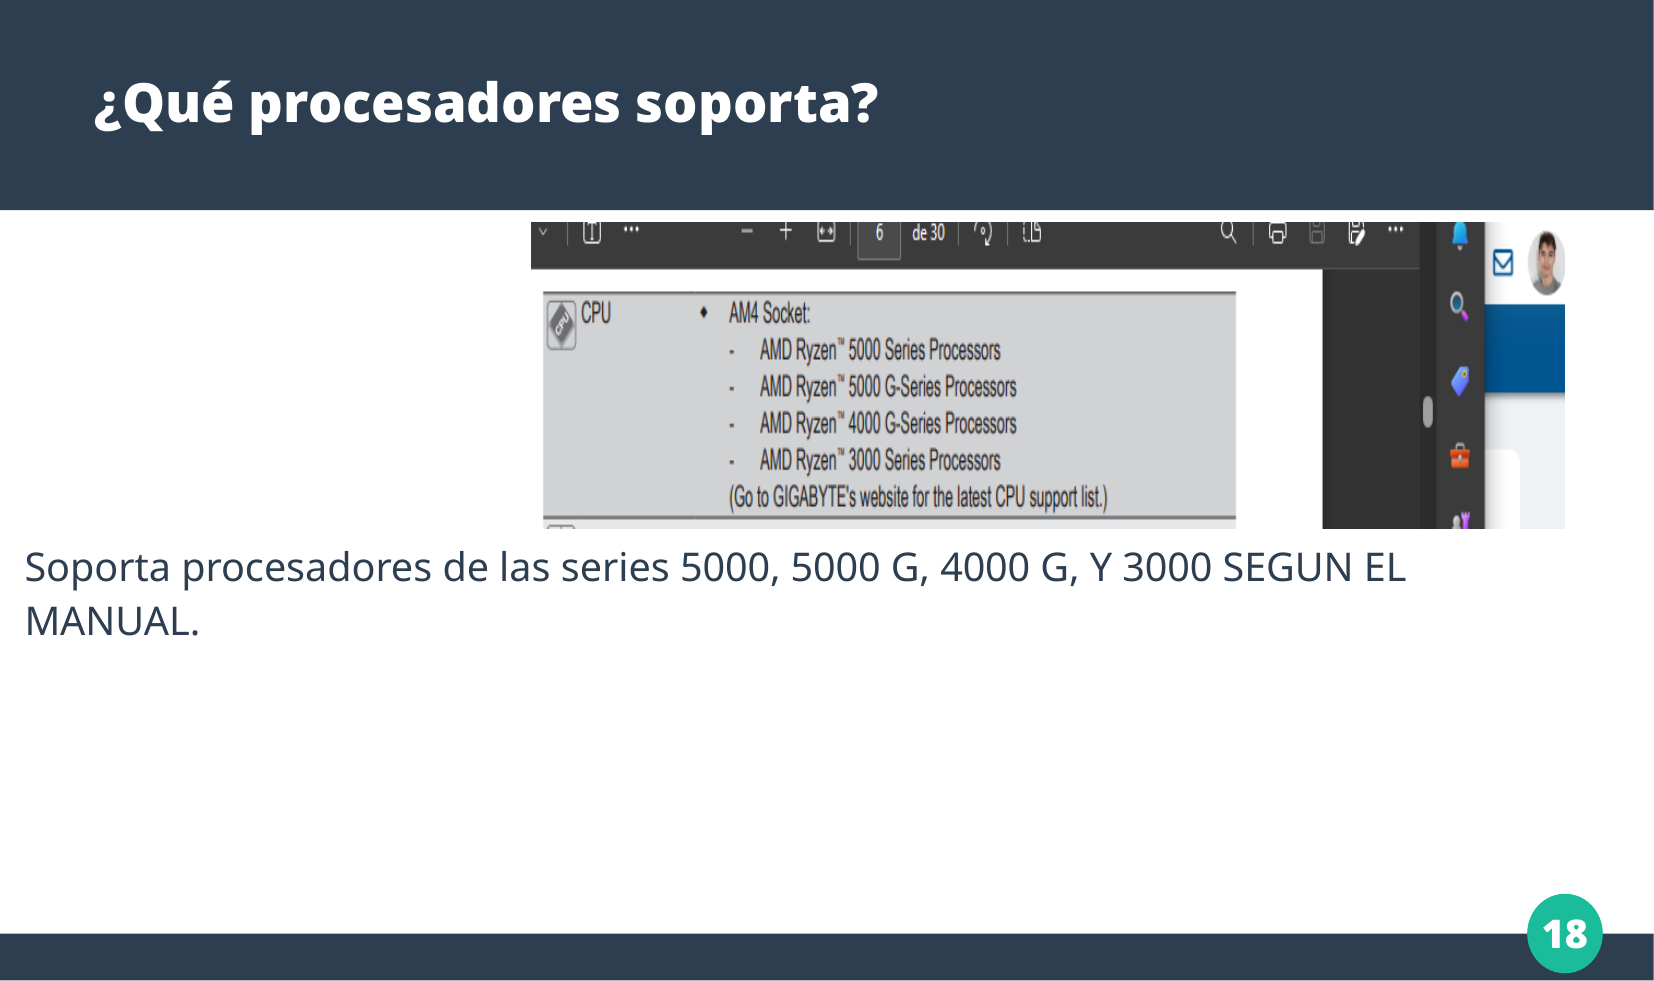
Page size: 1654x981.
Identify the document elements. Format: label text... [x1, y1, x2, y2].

title ¿Qué procesadores soporta? [59, 38, 1595, 164]
picture [531, 222, 1565, 530]
text_box Soporta procesadores de las series 5000, 5000 G, 4000 G, Y 3000 SEGUN EL MANUAL. [9, 540, 1421, 645]
